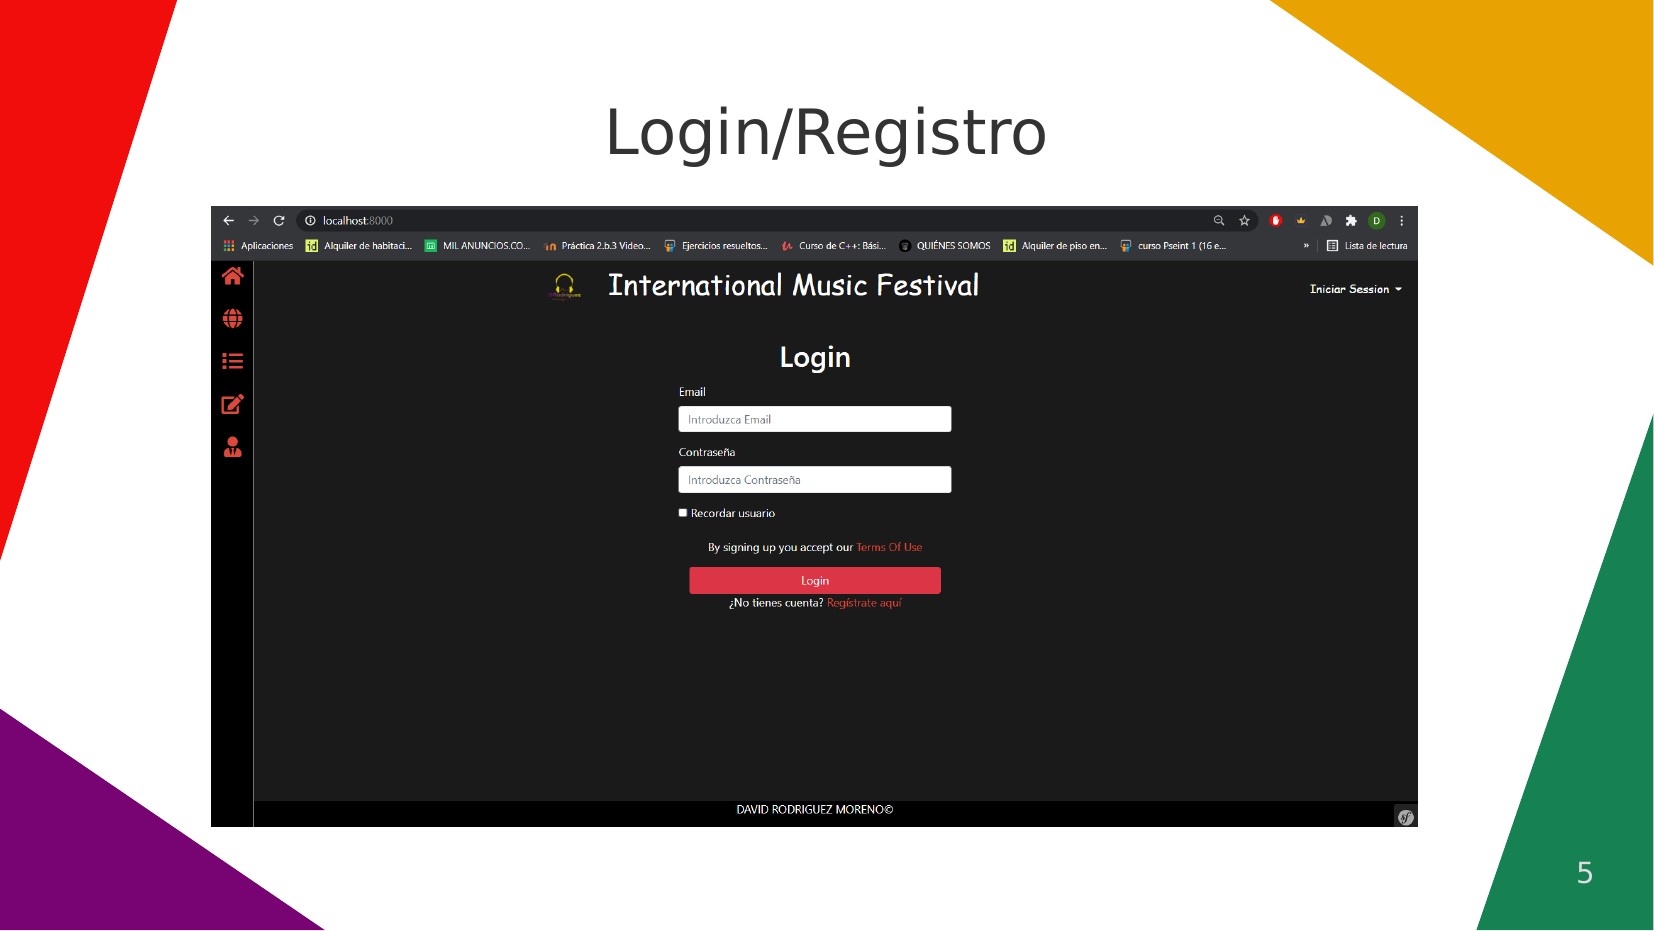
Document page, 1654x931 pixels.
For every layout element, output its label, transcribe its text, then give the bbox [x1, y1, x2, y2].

title Login/Registro [118, 59, 1536, 207]
picture [211, 206, 1418, 827]
